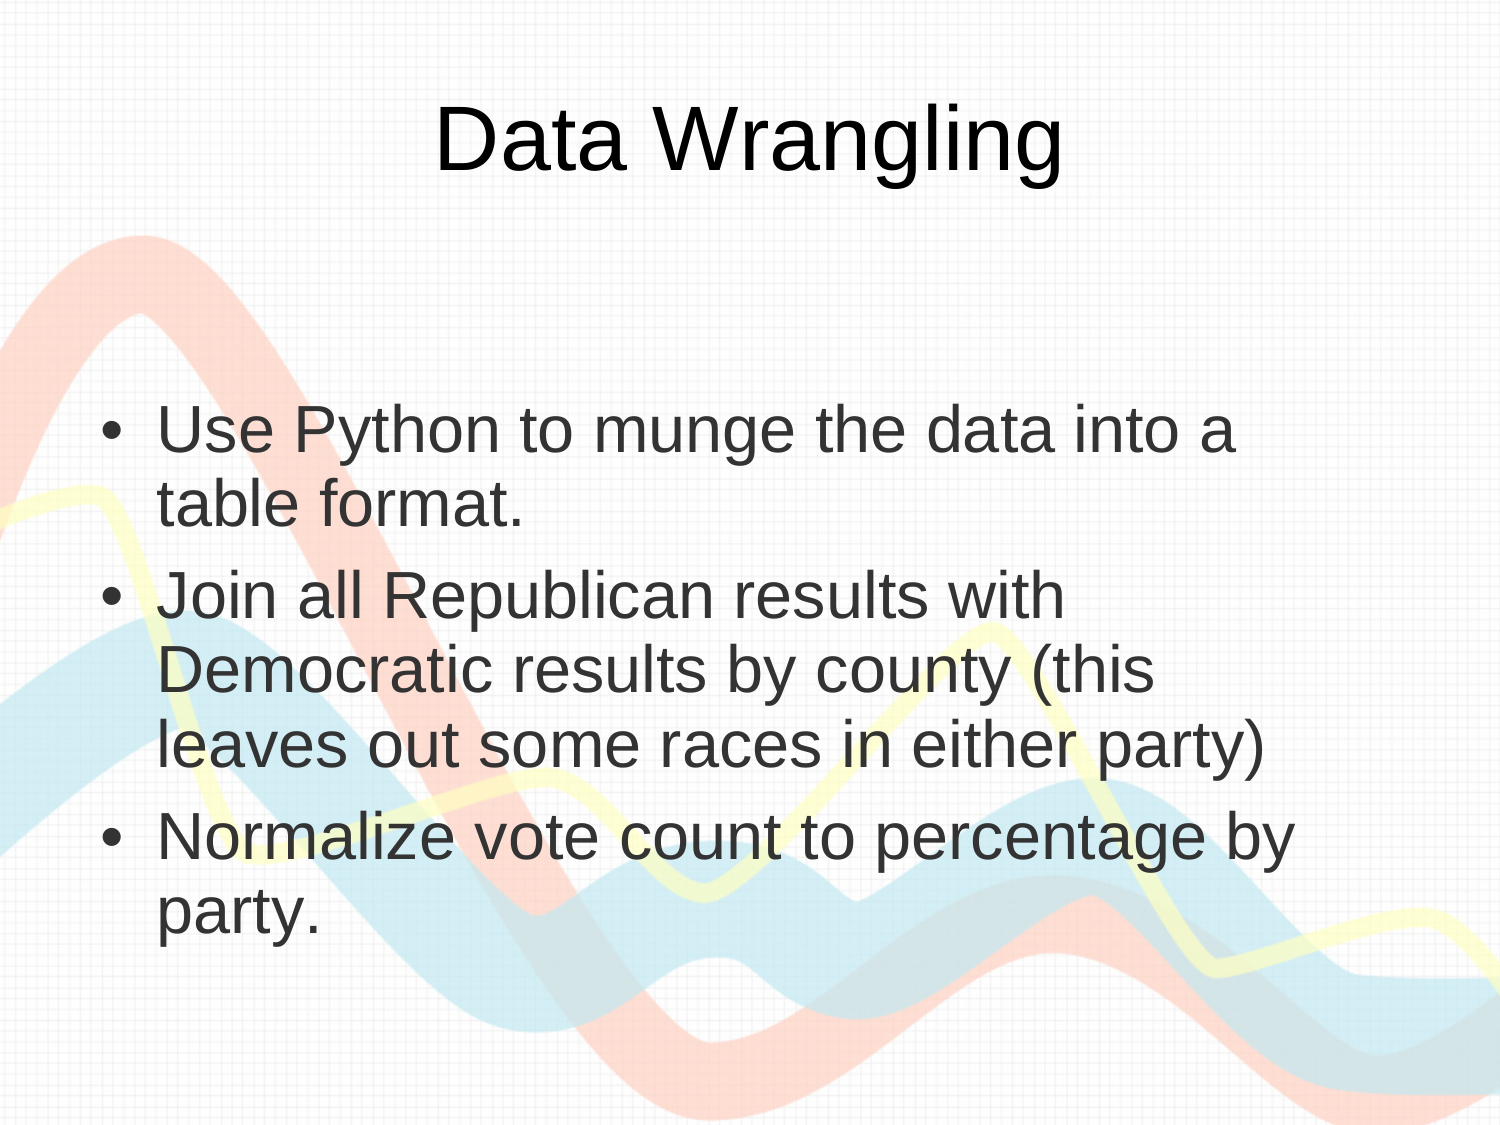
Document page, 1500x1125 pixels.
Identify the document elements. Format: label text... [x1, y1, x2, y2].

title Data Wrangling [75, 45, 1426, 233]
list Use Python to munge the data into a table format. Join all Republican results with Democratic results by county (this leaves out some races in either party) Normalize vote count to percentage by party. [29, 383, 1380, 1048]
